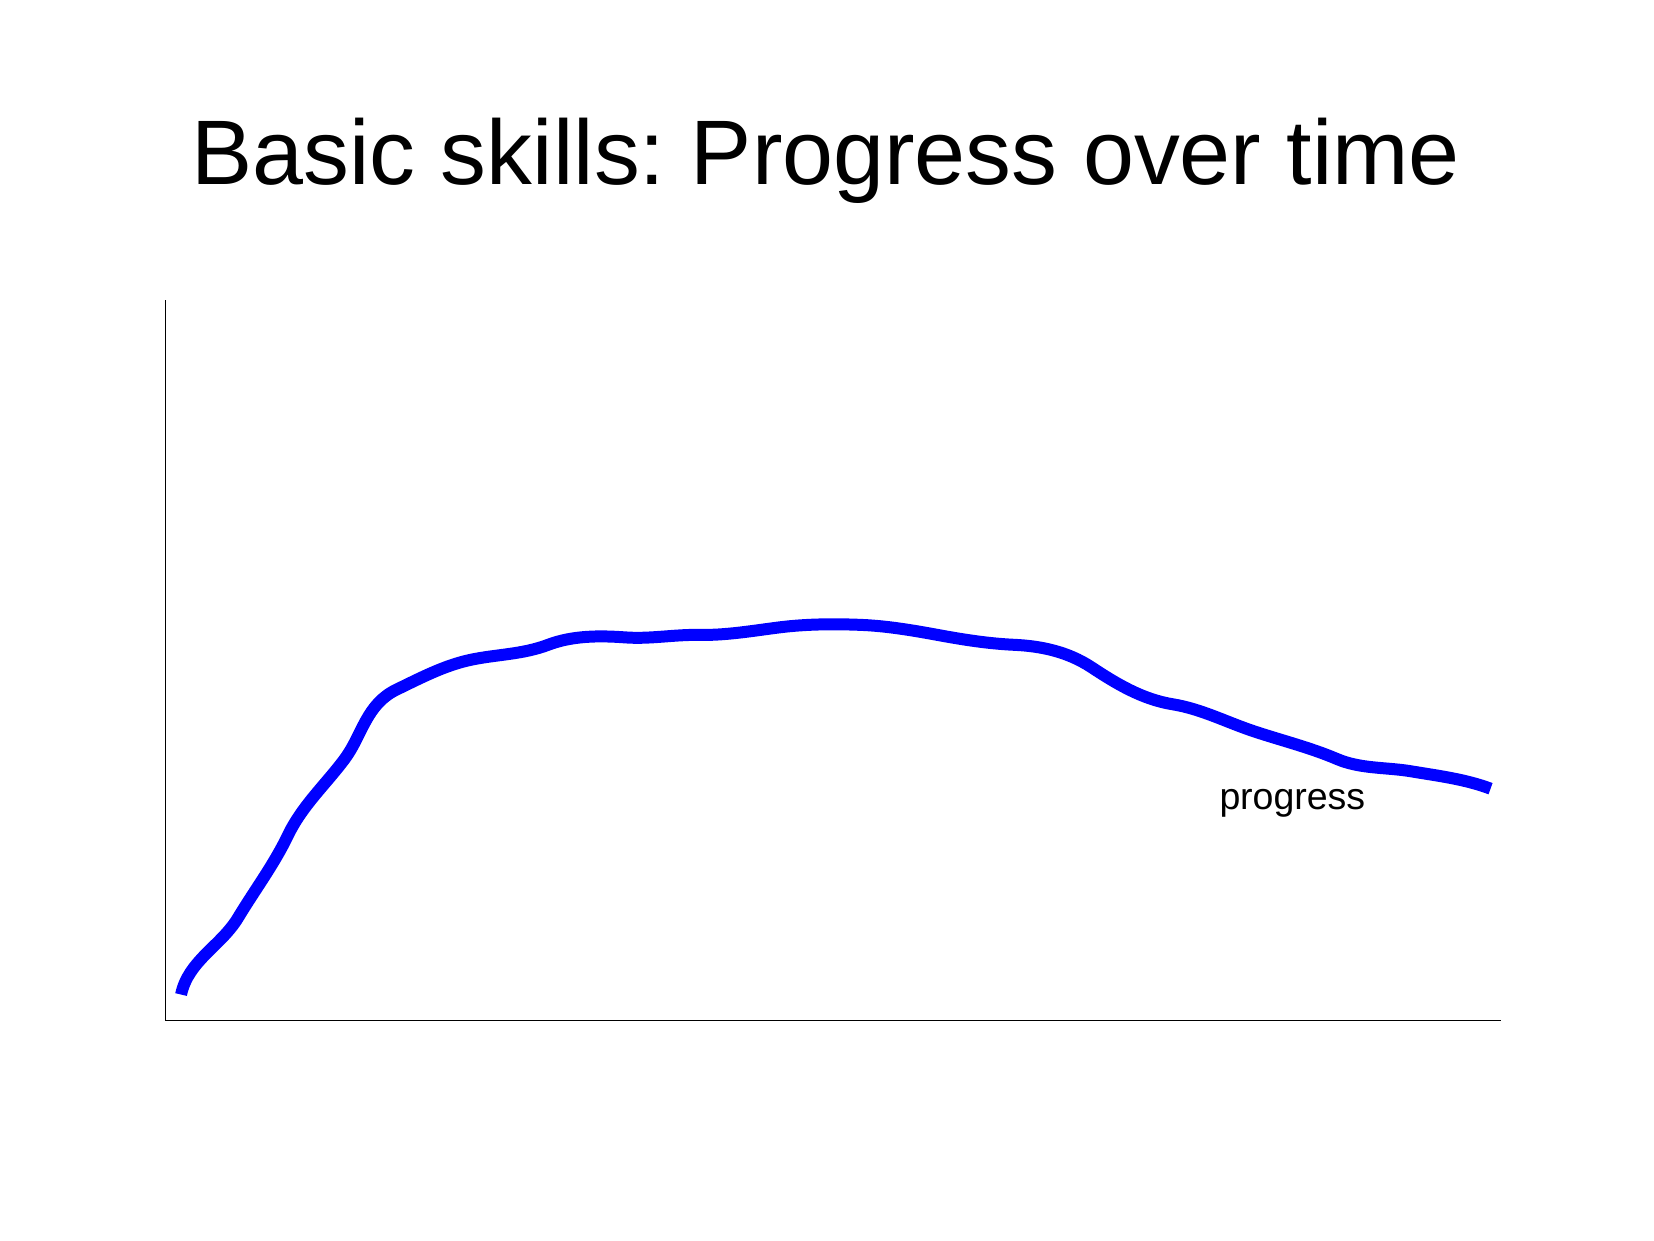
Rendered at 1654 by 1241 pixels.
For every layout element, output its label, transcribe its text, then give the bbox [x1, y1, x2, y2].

text_box progress [1204, 768, 1381, 826]
title Basic skills: Progress over time [82, 49, 1571, 257]
